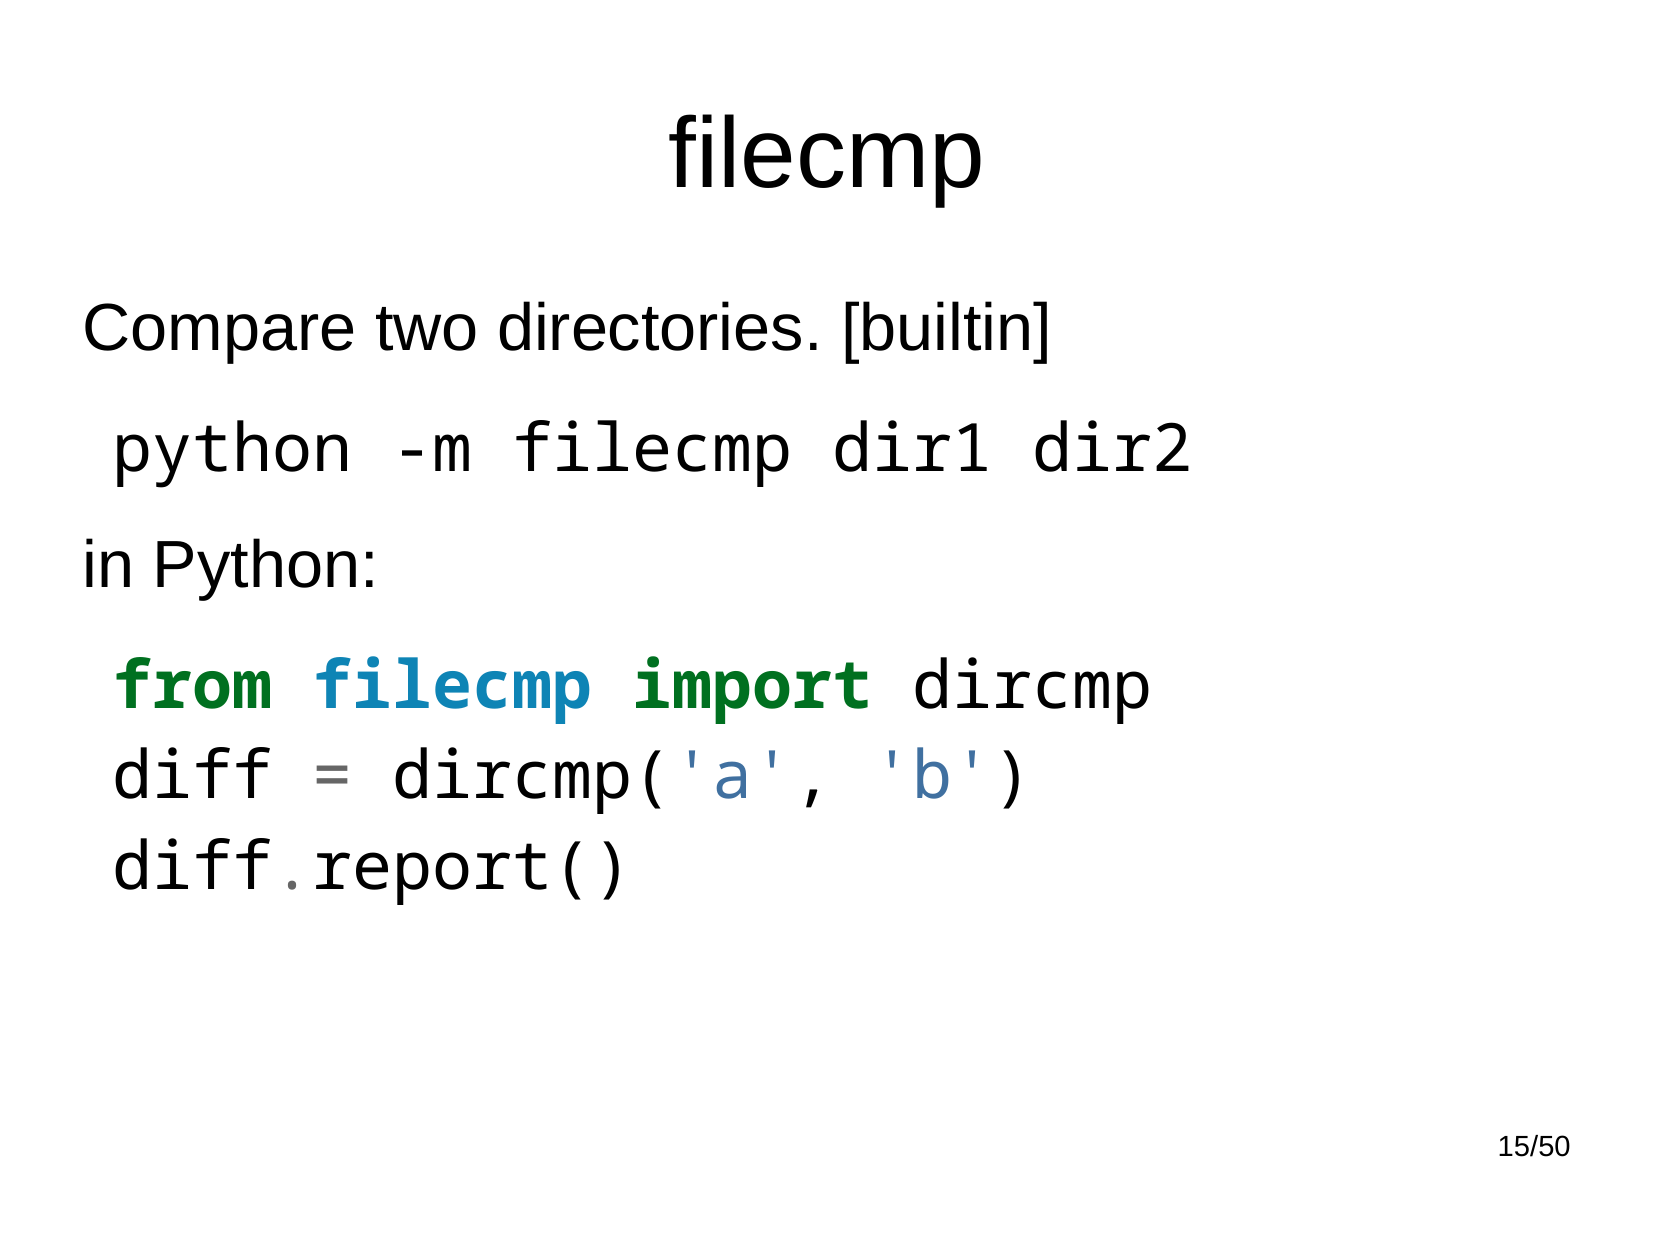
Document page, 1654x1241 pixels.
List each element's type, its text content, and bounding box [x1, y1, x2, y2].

title filecmp [82, 97, 1571, 209]
list Compare two directories. [builtin] python -m filecmp dir1 dir2 in Python: from filecmp import dircmp diff = dircmp('a', 'b') diff.report() [82, 290, 1571, 1010]
